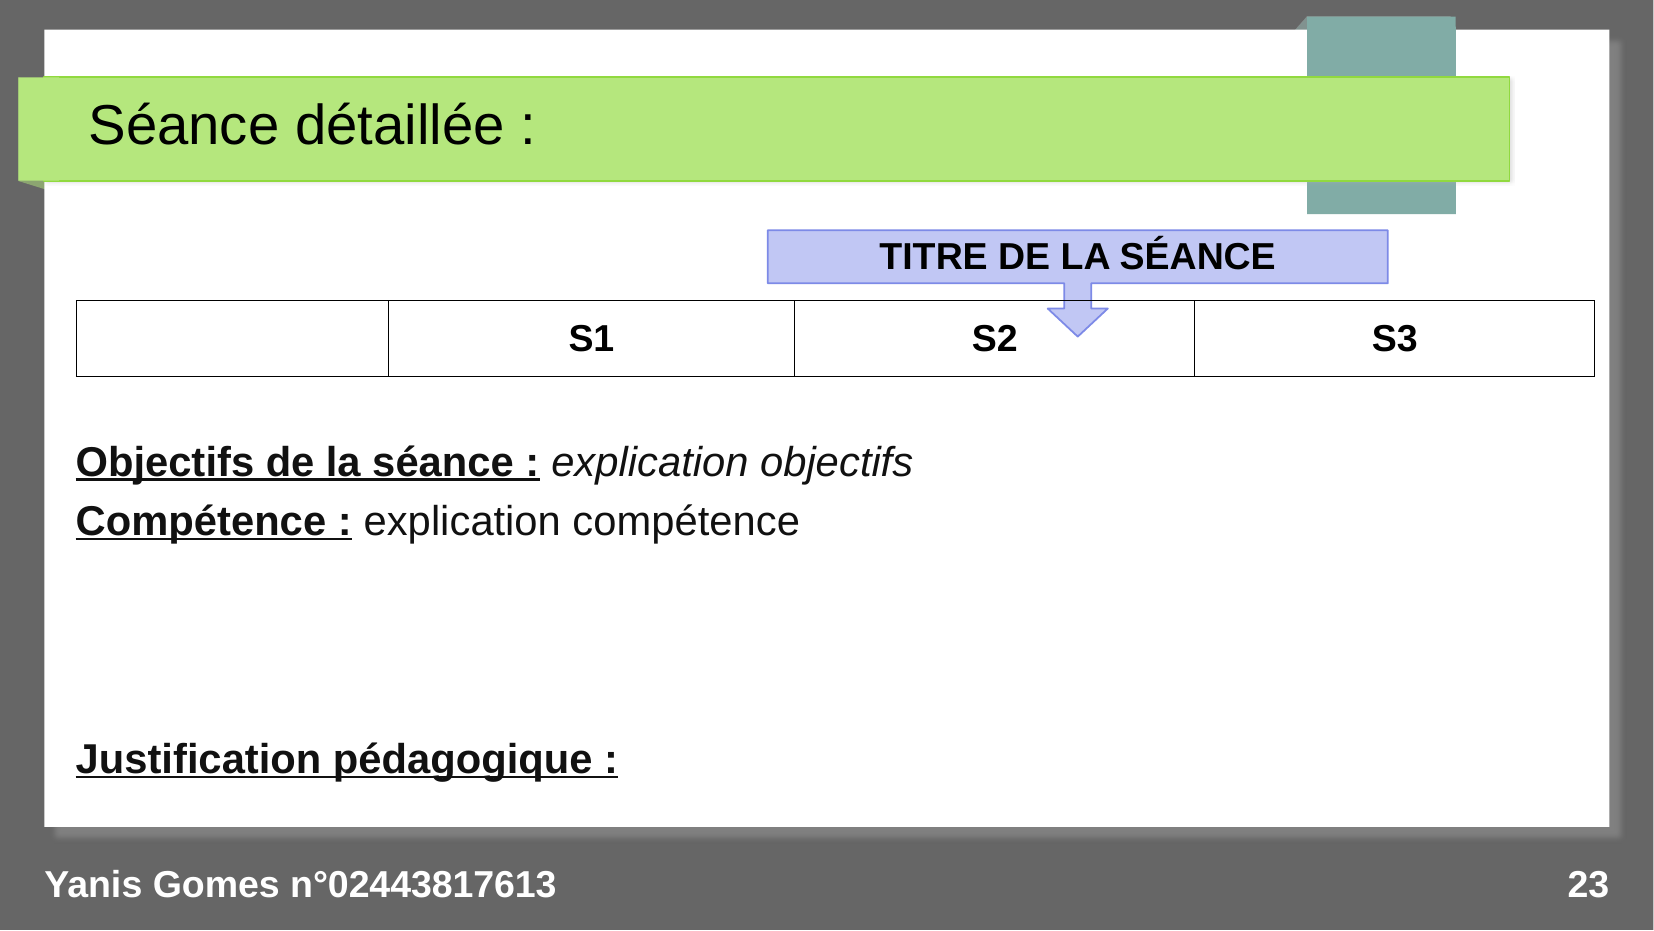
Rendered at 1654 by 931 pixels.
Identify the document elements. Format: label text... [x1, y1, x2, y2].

list Compétence : explication compétence [75, 496, 1564, 546]
text_box <numéro> [974, 856, 1625, 916]
table_header S3 [1195, 301, 1594, 376]
table_header S2 [795, 301, 1194, 376]
title Séance détaillée : [88, 73, 1506, 178]
list Justification pédagogique : [75, 714, 1565, 804]
text_box TITRE DE LA SÉANCE [767, 230, 1388, 300]
table_header S1 [389, 301, 794, 376]
list Objectifs de la séance : explication objectifs [75, 437, 1564, 487]
text_box Yanis Gomes n°02443817613 [29, 856, 680, 916]
table_header [77, 301, 388, 376]
